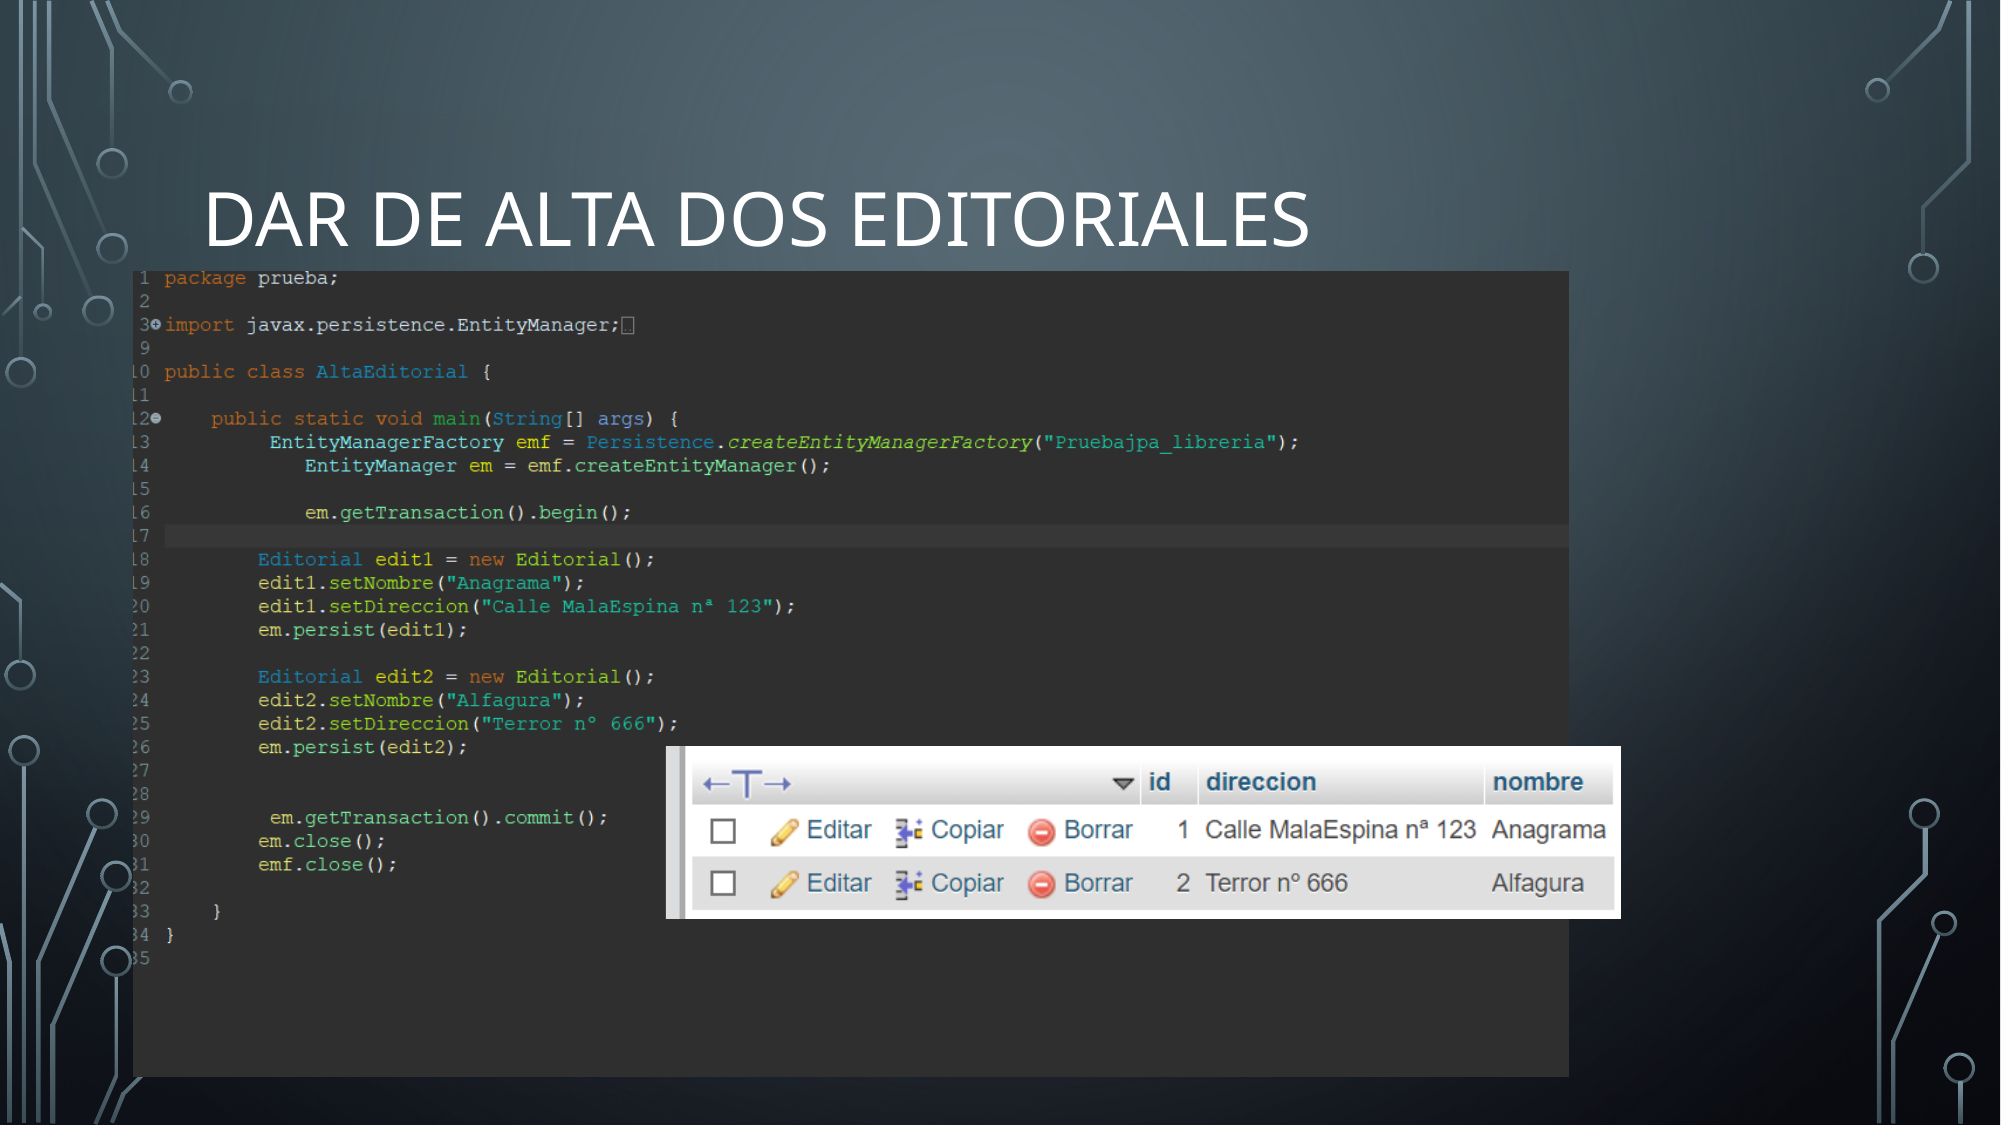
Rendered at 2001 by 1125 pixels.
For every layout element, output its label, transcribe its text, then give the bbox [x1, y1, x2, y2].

title Dar de alta dos editoriales [187, 101, 1813, 344]
picture [133, 272, 1621, 1077]
